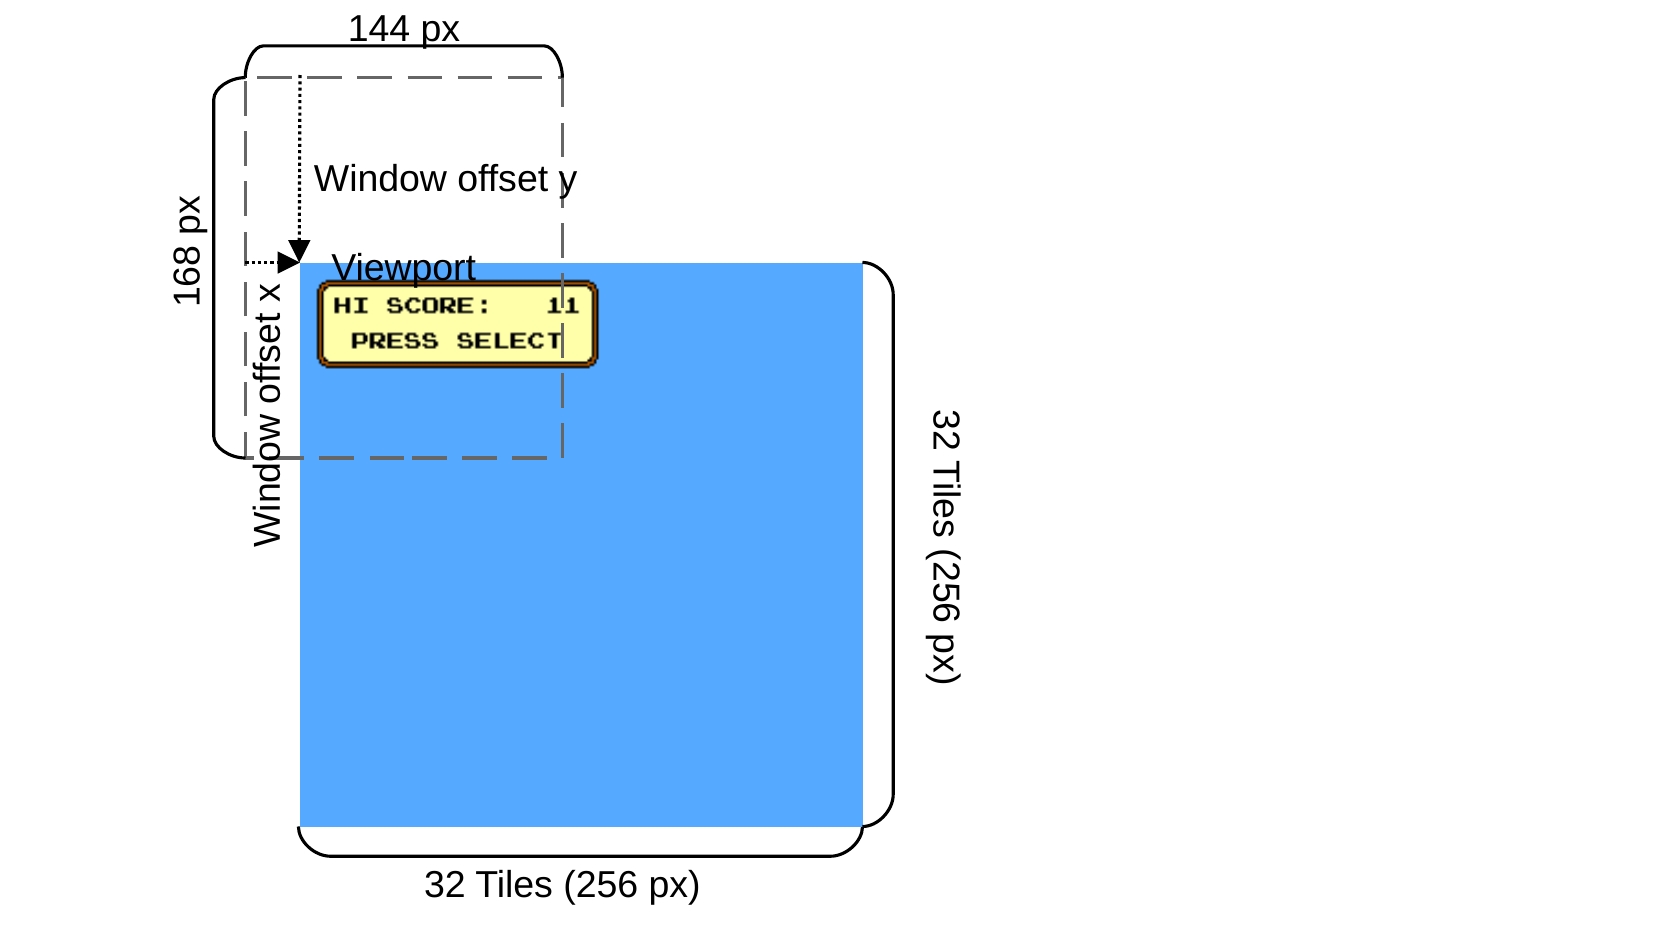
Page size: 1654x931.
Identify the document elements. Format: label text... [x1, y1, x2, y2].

text_box 144 px [245, 0, 563, 57]
text_box Viewport [300, 249, 563, 458]
text_box 168 px [158, 164, 215, 323]
text_box Window offset y [299, 150, 600, 249]
text_box Window offset x [238, 262, 338, 563]
text_box 32 Tiles (256 px) [899, 376, 976, 719]
picture [300, 263, 863, 827]
text_box Viewport [245, 77, 563, 262]
text_box 32 Tiles (256 px) [375, 856, 751, 918]
